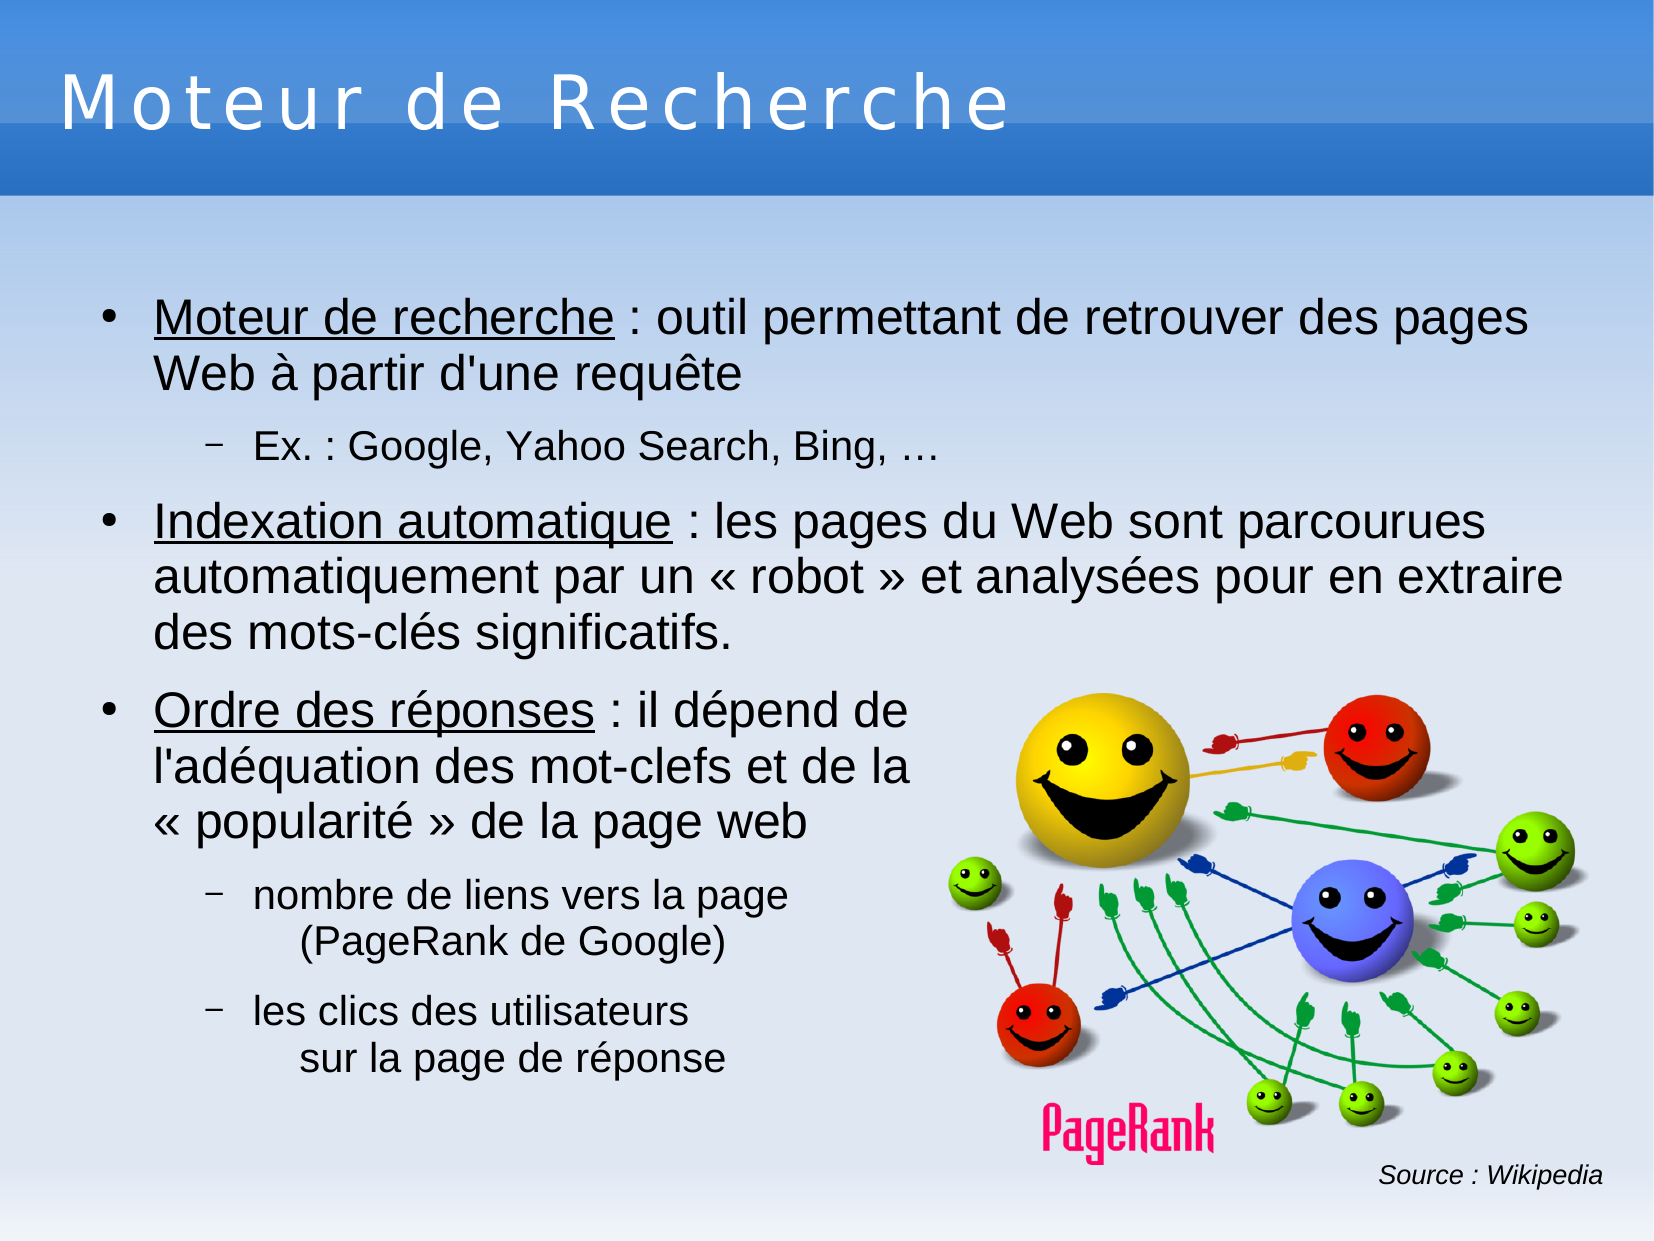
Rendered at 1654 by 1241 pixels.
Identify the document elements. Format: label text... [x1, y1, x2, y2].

picture [0, 0, 1654, 1241]
text_box Source : Wikipedia [1337, 1152, 1619, 1205]
list Moteur de recherche : outil permettant de retrouver des pages Web à partir d'une requête Ex. : Google, Yahoo Search, Bing, … Indexation automatique : les pages du Web sont parcourues automatiquement par un « robot » et analysées pour en extraire des mots-clés significatifs. Ordre des réponses : il dépend de l'adéquation des mot-clefs et de la « popularité » de la page web nombre de liens vers la page (PageRank de Google) les clics des utilisateurs sur la page de réponse [82, 289, 1571, 1088]
title Moteur de Recherche [59, 29, 1270, 178]
